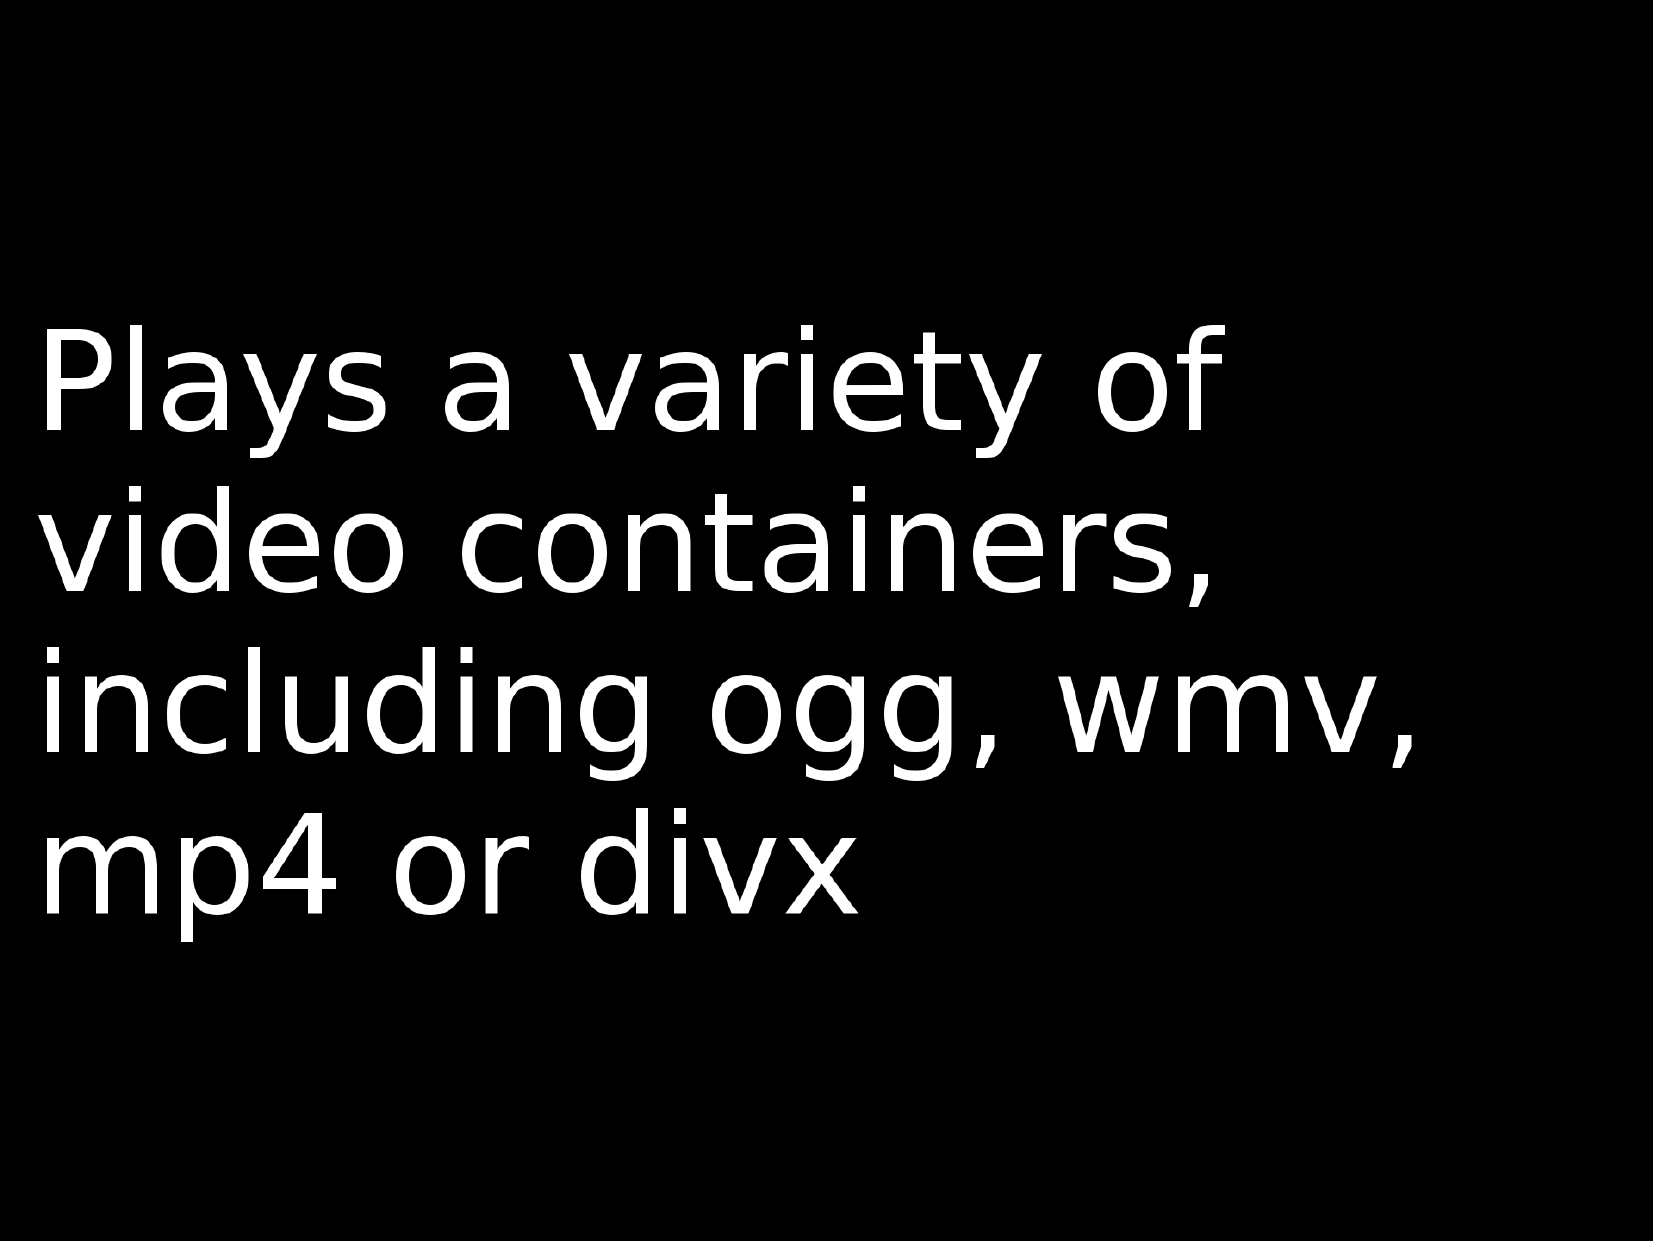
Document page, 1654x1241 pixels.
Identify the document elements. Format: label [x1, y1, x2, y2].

picture [0, 164, 1653, 1095]
